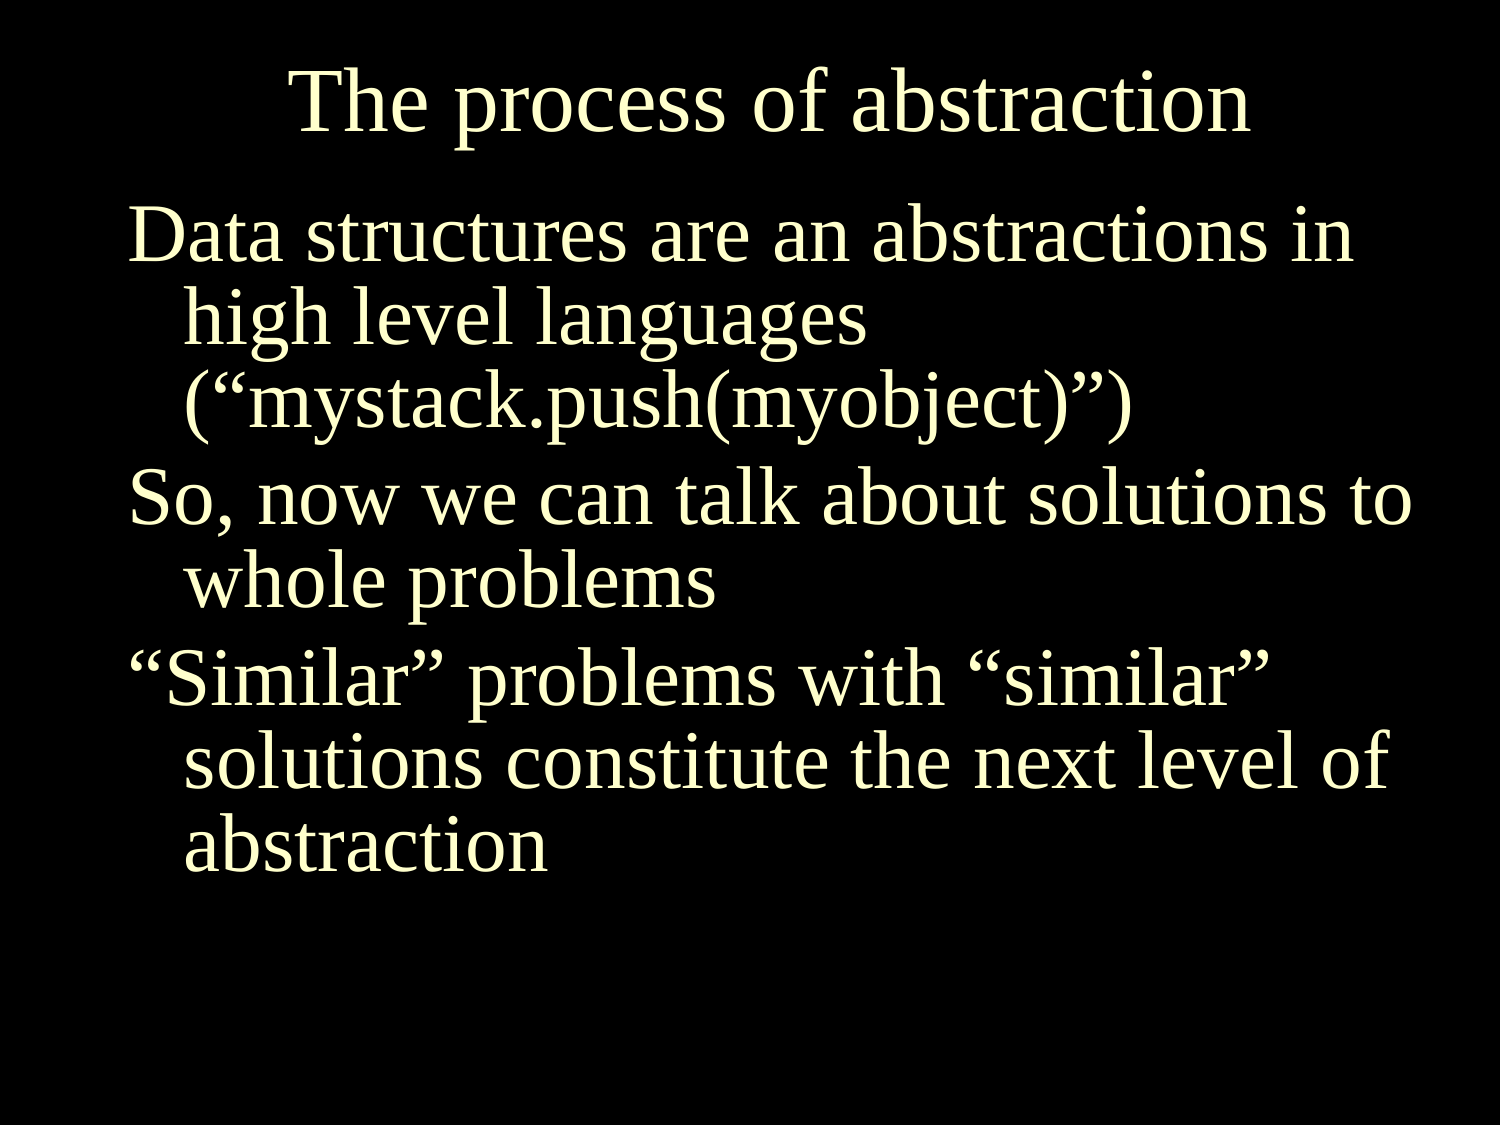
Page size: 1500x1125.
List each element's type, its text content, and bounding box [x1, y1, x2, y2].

list Data structures are an abstractions in high level languages (“mystack.push(myobject)”) So, now we can talk about solutions to whole problems “Similar” problems with “similar” solutions constitute the next level of abstraction [112, 187, 1482, 1088]
title The process of abstraction [42, 37, 1500, 163]
